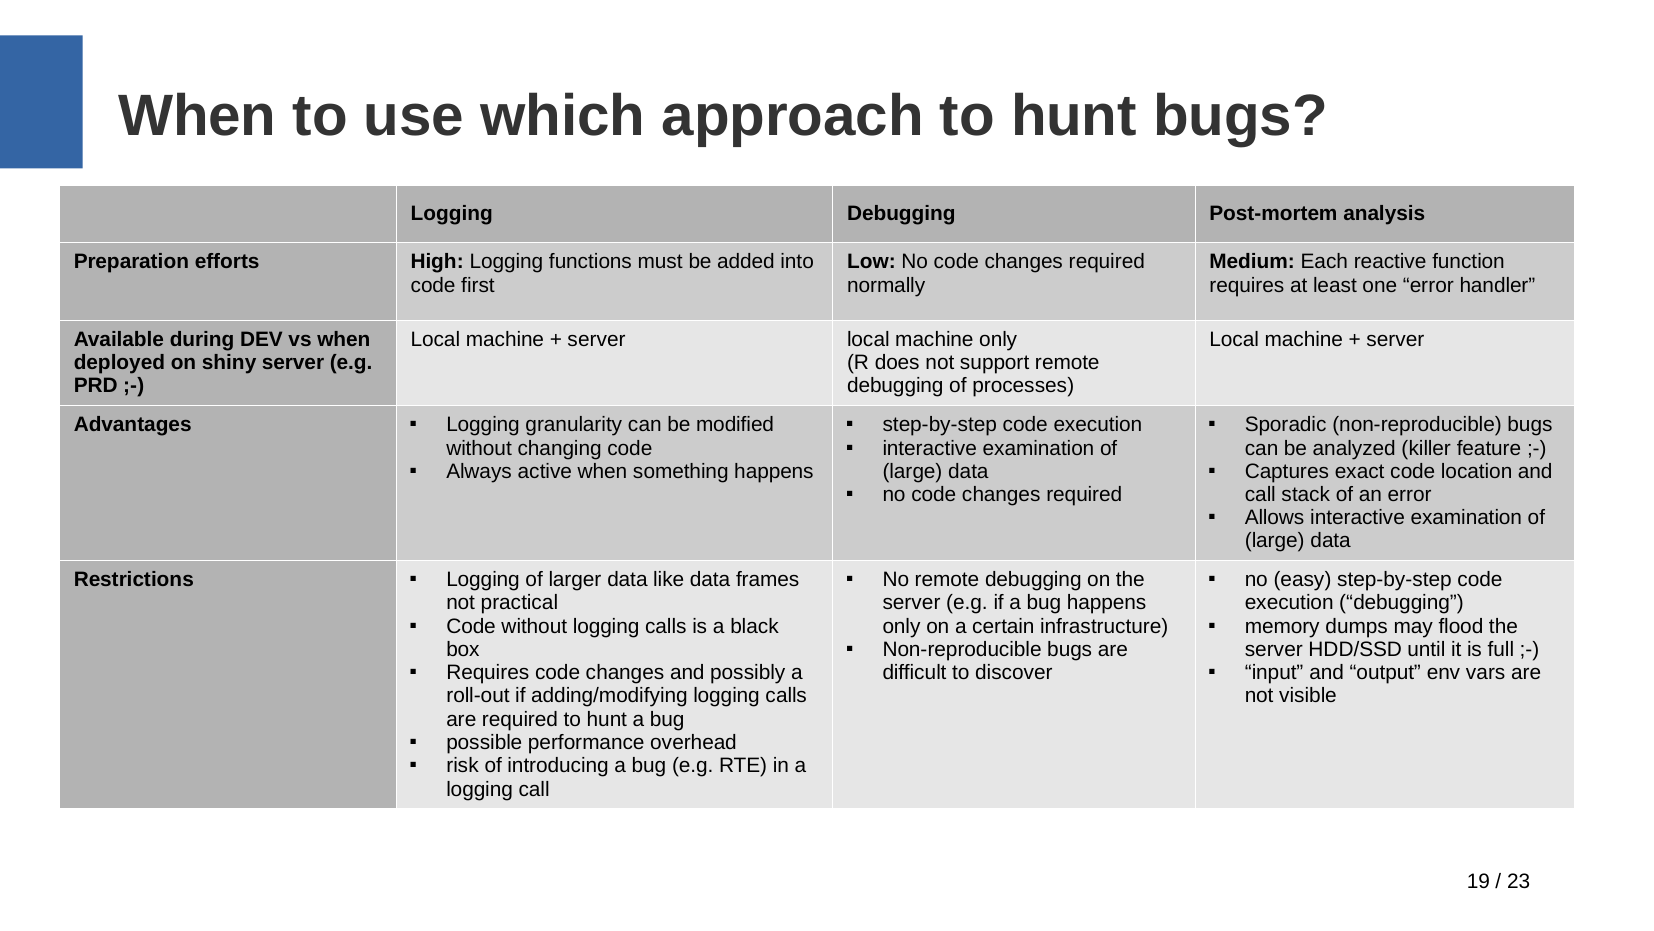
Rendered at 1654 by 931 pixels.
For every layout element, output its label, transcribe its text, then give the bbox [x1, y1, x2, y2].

table_cell no (easy) step-by-step code execution (“debugging”) memory dumps may flood the server HDD/SSD until it is full ;-) “input” and “output” env vars are not visible [1196, 561, 1574, 808]
table_cell Restrictions [60, 561, 396, 808]
table_cell High: Logging functions must be added into code first [397, 243, 832, 320]
table_cell Preparation efforts [60, 243, 396, 320]
table_cell Local machine + server [1196, 321, 1574, 405]
table_cell Local machine + server [397, 321, 832, 405]
table_cell local machine only (R does not support remote debugging of processes) [833, 321, 1195, 405]
table_header Post-mortem analysis [1196, 186, 1574, 242]
table_header Logging [397, 186, 832, 242]
table_cell Logging of larger data like data frames not practical Code without logging calls is a black box Requires code changes and possibly a roll-out if adding/modifying logging calls are required to hunt a bug possible performance overhead risk of introducing a bug (e.g. RTE) in a logging call [397, 561, 832, 808]
table_header Debugging [833, 186, 1195, 242]
title When to use which approach to hunt bugs? [118, 37, 1571, 185]
table_cell Low: No code changes required normally [833, 243, 1195, 320]
table_cell Advantages [60, 406, 396, 560]
table_cell step-by-step code execution interactive examination of (large) data no code changes required [833, 406, 1195, 560]
table_cell Available during DEV vs when deployed on shiny server (e.g. PRD ;-) [60, 321, 396, 405]
table_cell No remote debugging on the server (e.g. if a bug happens only on a certain infrastructure) Non-reproducible bugs are difficult to discover [833, 561, 1195, 808]
table_cell Medium: Each reactive function requires at least one “error handler” [1196, 243, 1574, 320]
table_cell Sporadic (non-reproducible) bugs can be analyzed (killer feature ;-) Captures exact code location and call stack of an error Allows interactive examination of (large) data [1196, 406, 1574, 560]
table_cell Logging granularity can be modified without changing code Always active when something happens [397, 406, 832, 560]
table_header [60, 186, 396, 242]
